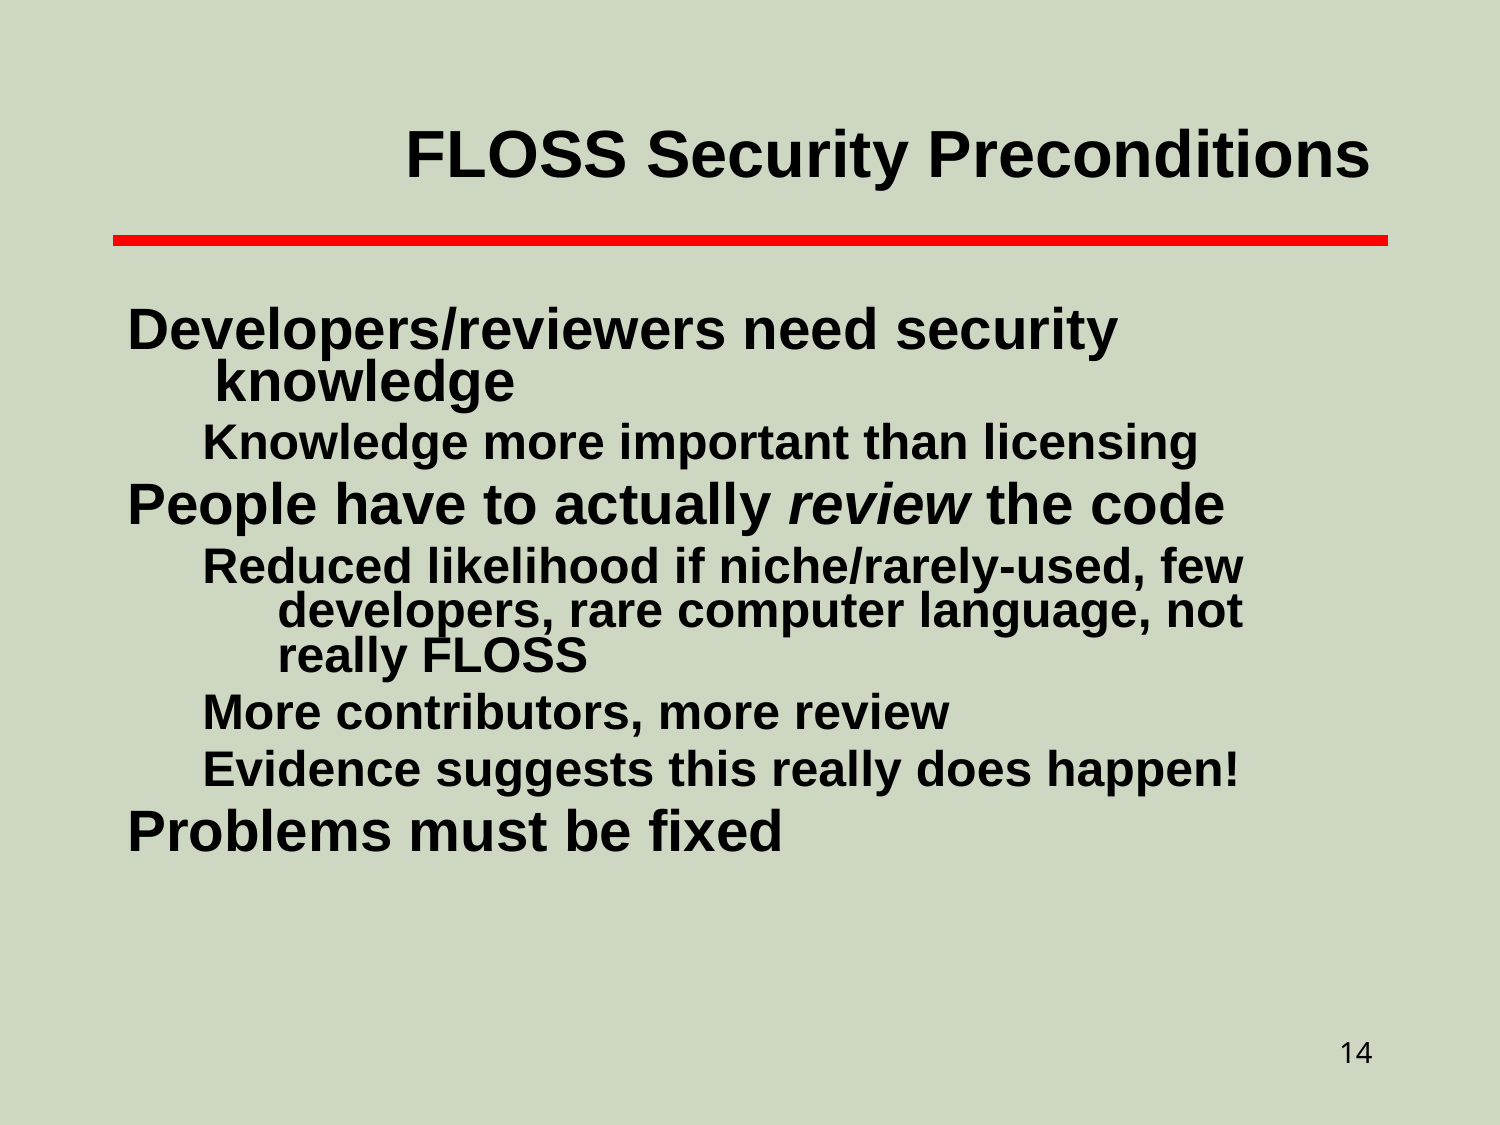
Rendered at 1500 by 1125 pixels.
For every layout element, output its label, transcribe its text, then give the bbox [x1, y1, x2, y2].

title FLOSS Security Preconditions [337, 85, 1388, 224]
list Developers/reviewers need security knowledge Knowledge more important than licensing People have to actually review the code Reduced likelihood if niche/rarely-used, few developers, rare computer language, not really FLOSS More contributors, more review Evidence suggests this really does happen! Problems must be fixed [112, 299, 1388, 1000]
